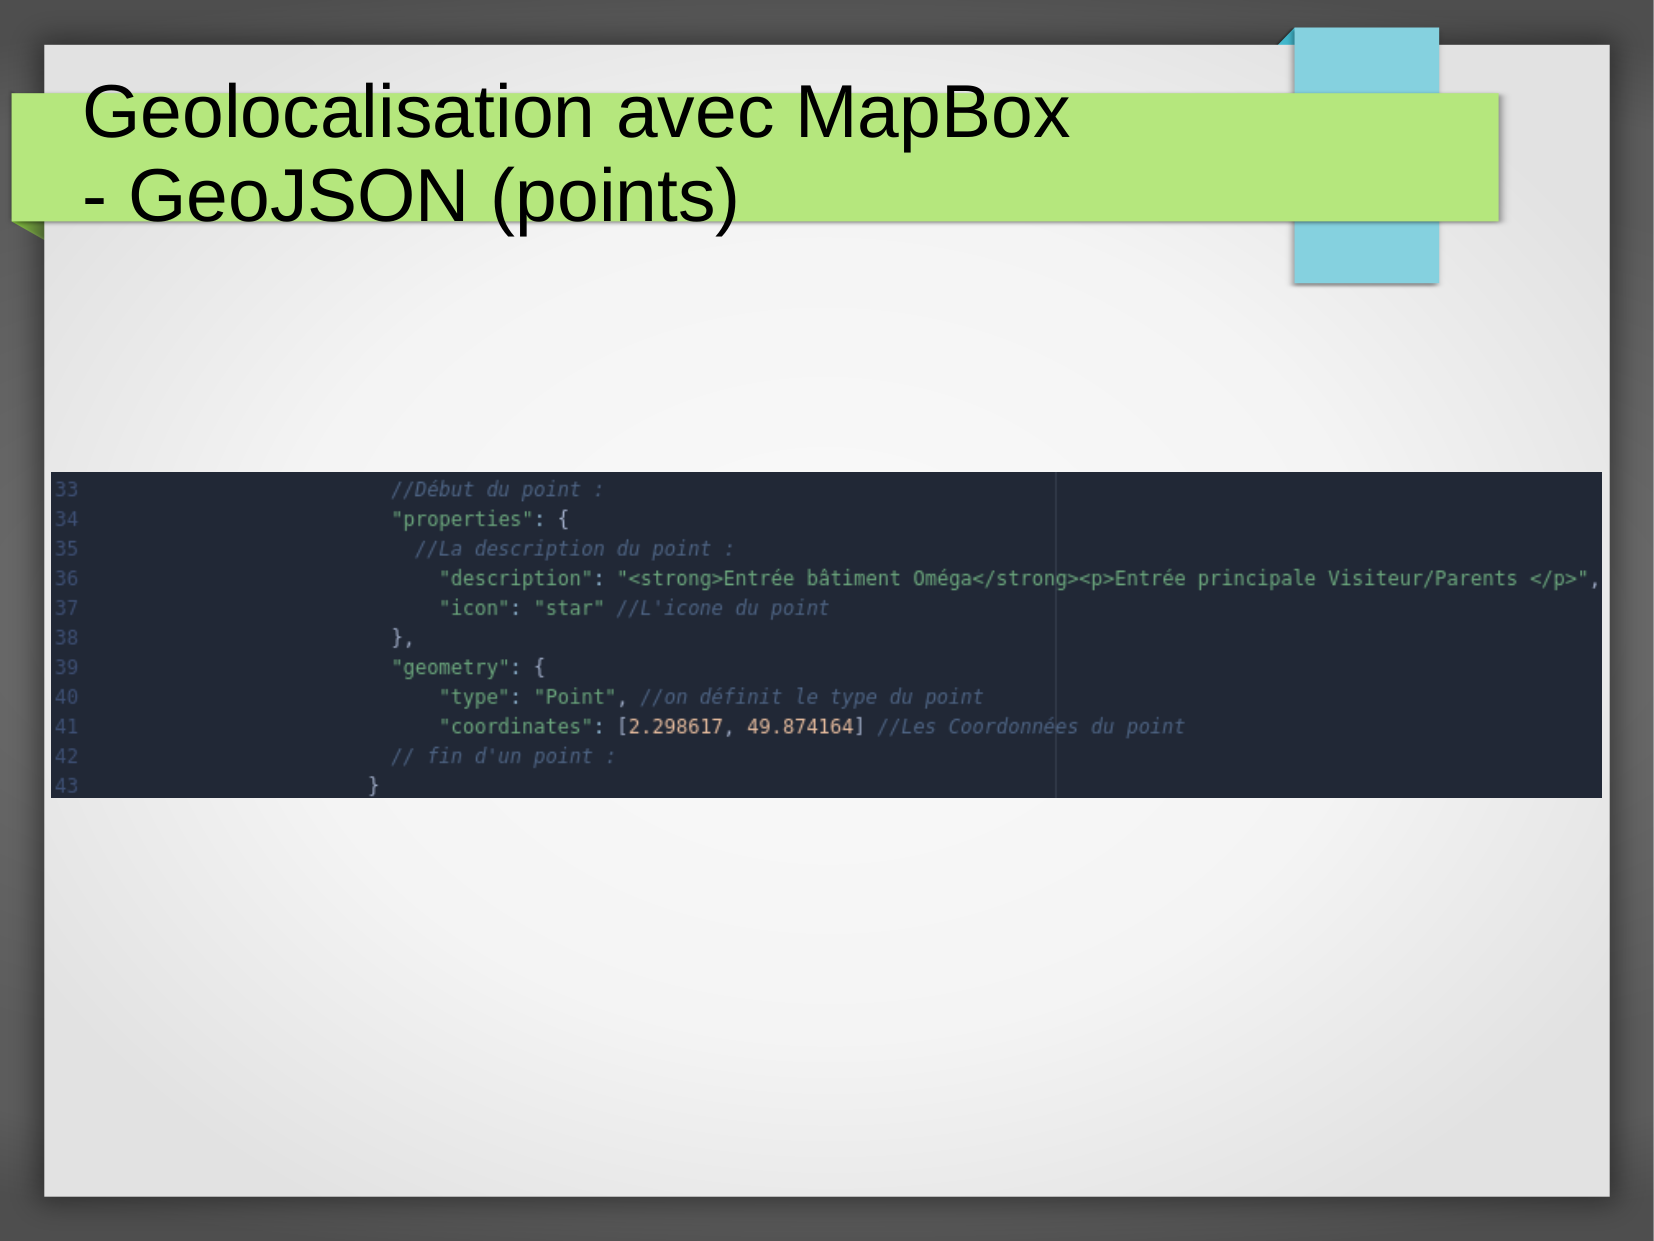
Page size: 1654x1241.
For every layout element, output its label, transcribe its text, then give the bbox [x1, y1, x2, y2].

picture [0, 0, 1654, 1241]
title Geolocalisation avec MapBox - GeoJSON (points) [82, 83, 1264, 224]
